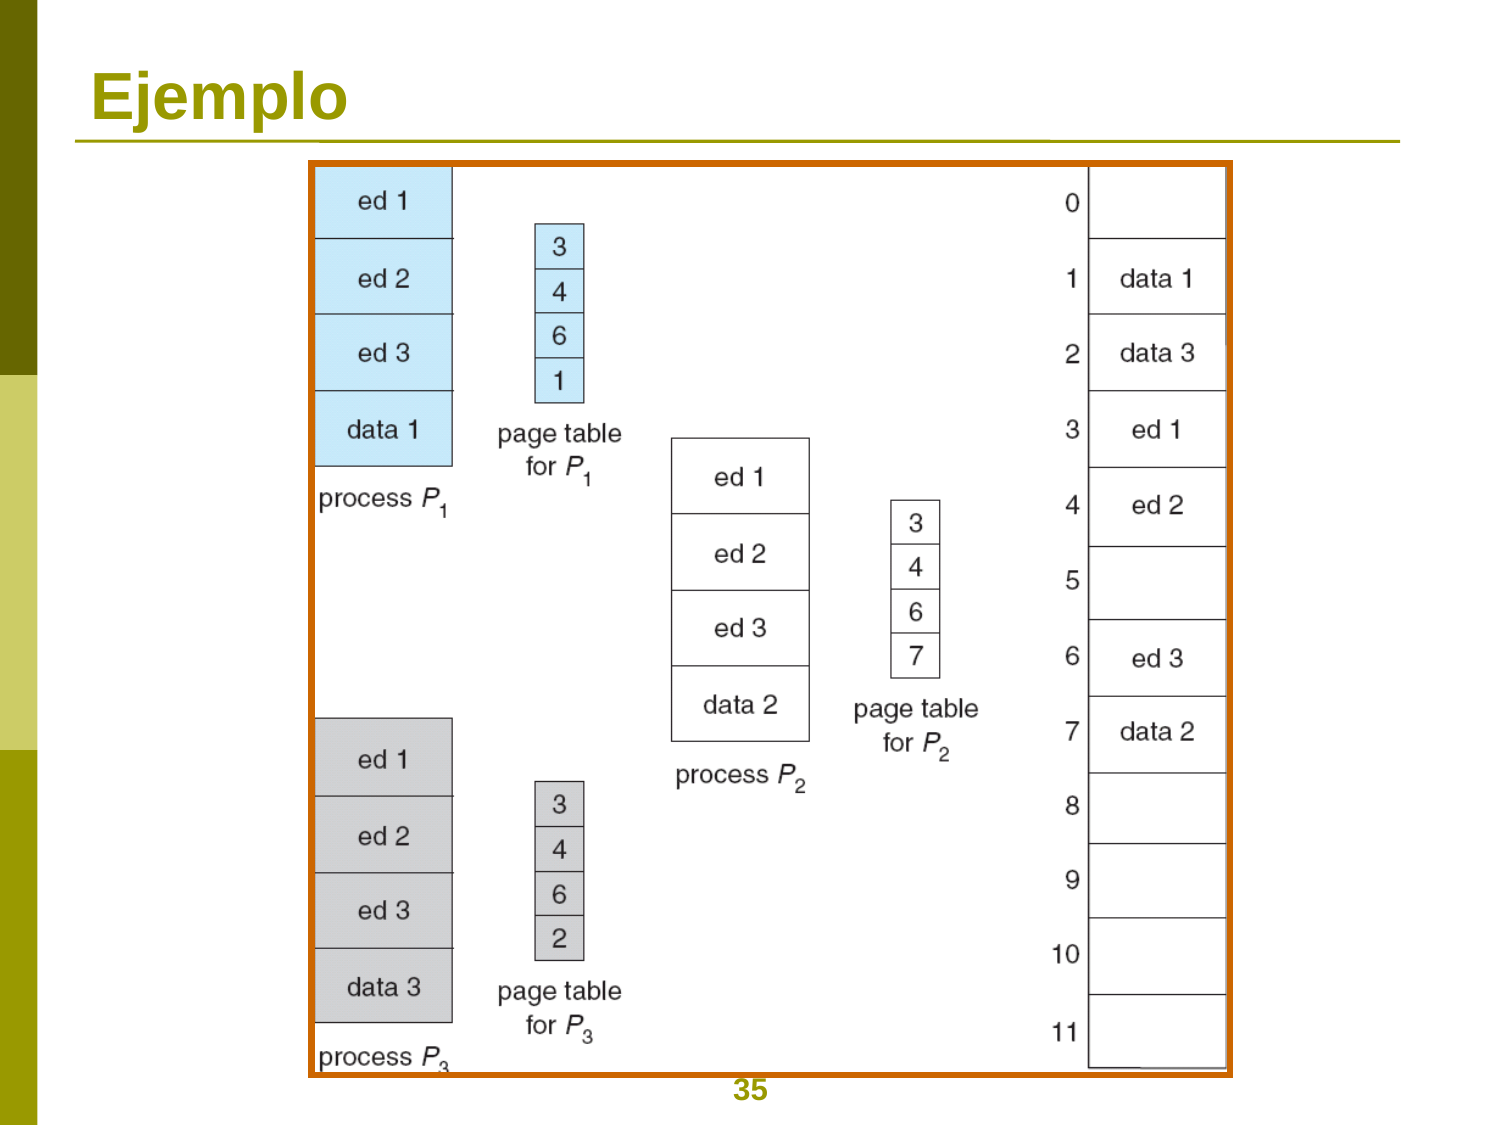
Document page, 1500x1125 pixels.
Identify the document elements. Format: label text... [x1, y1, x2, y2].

text_box Ejemplo [75, 45, 1426, 141]
picture [314, 166, 1227, 1072]
